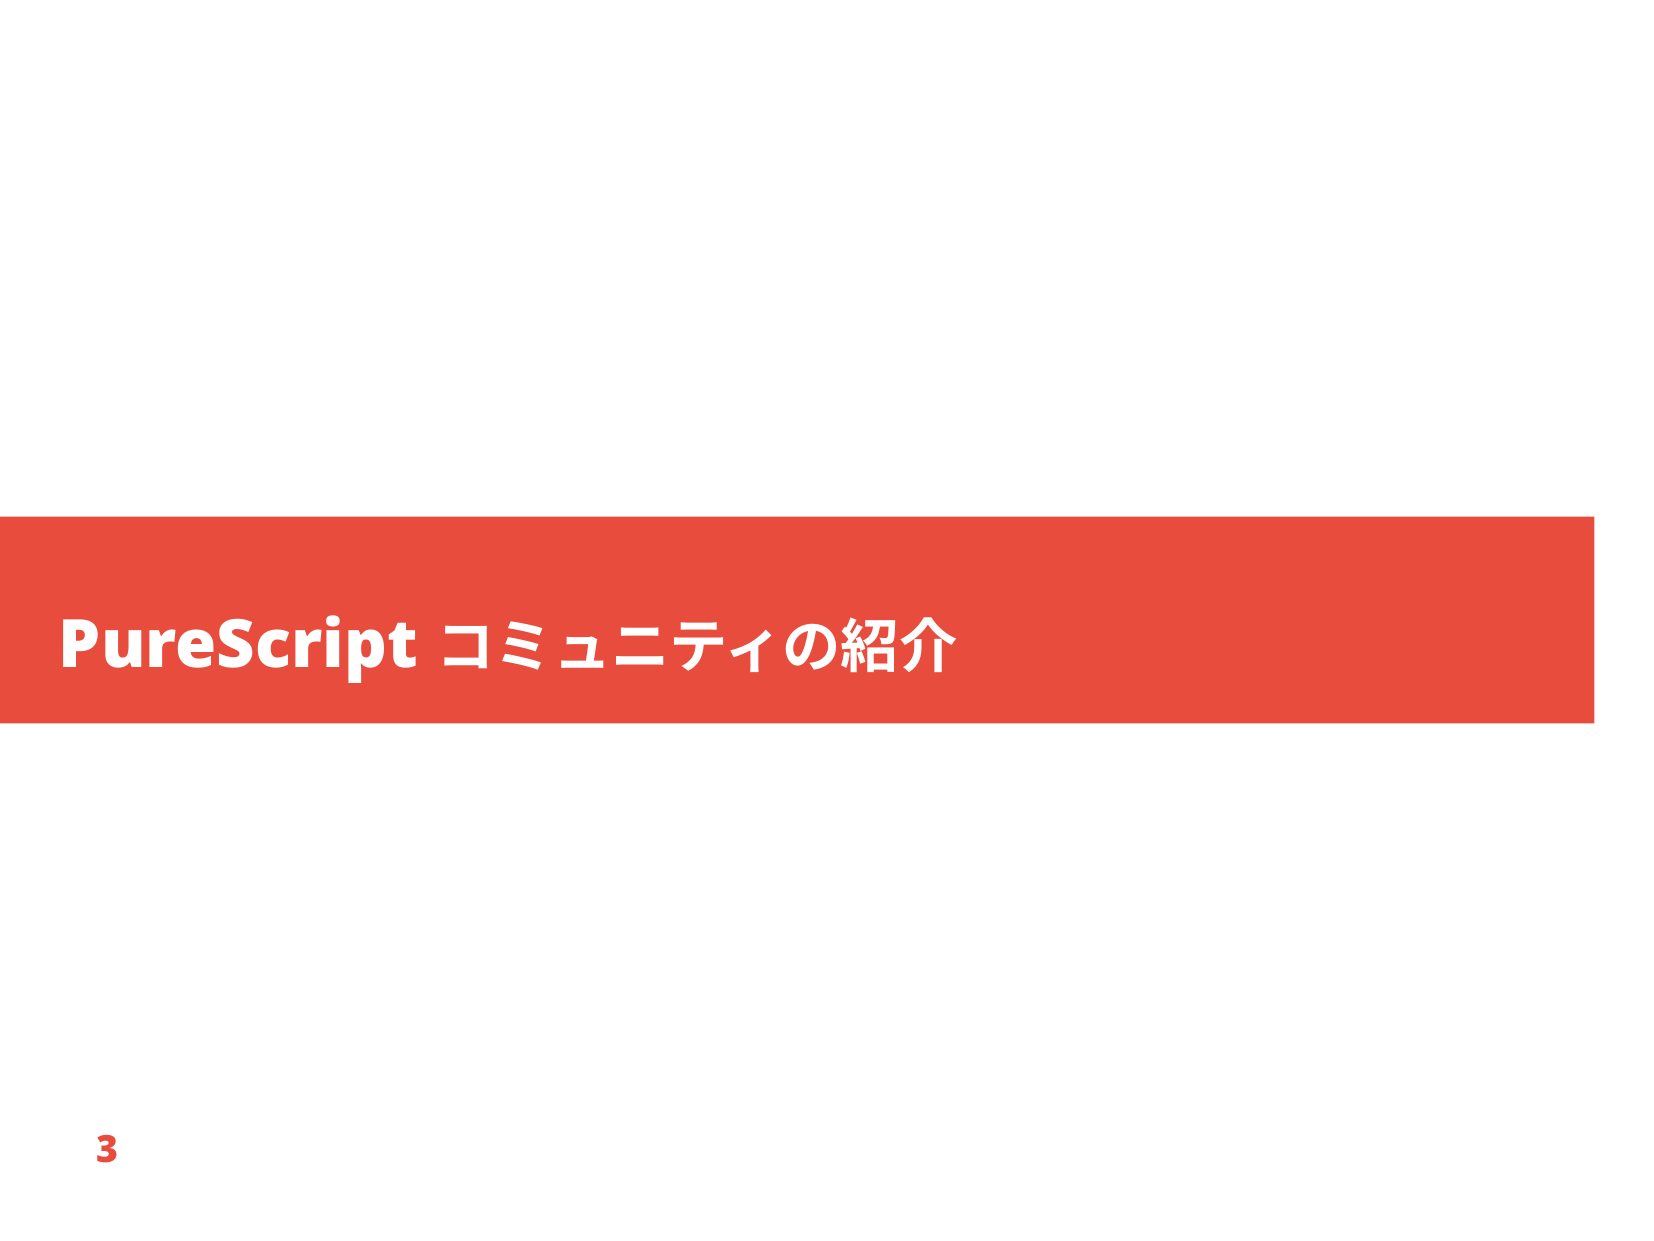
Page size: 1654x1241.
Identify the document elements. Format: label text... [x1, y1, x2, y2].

title PureScriptコミュニティの紹介 [59, 553, 1595, 687]
